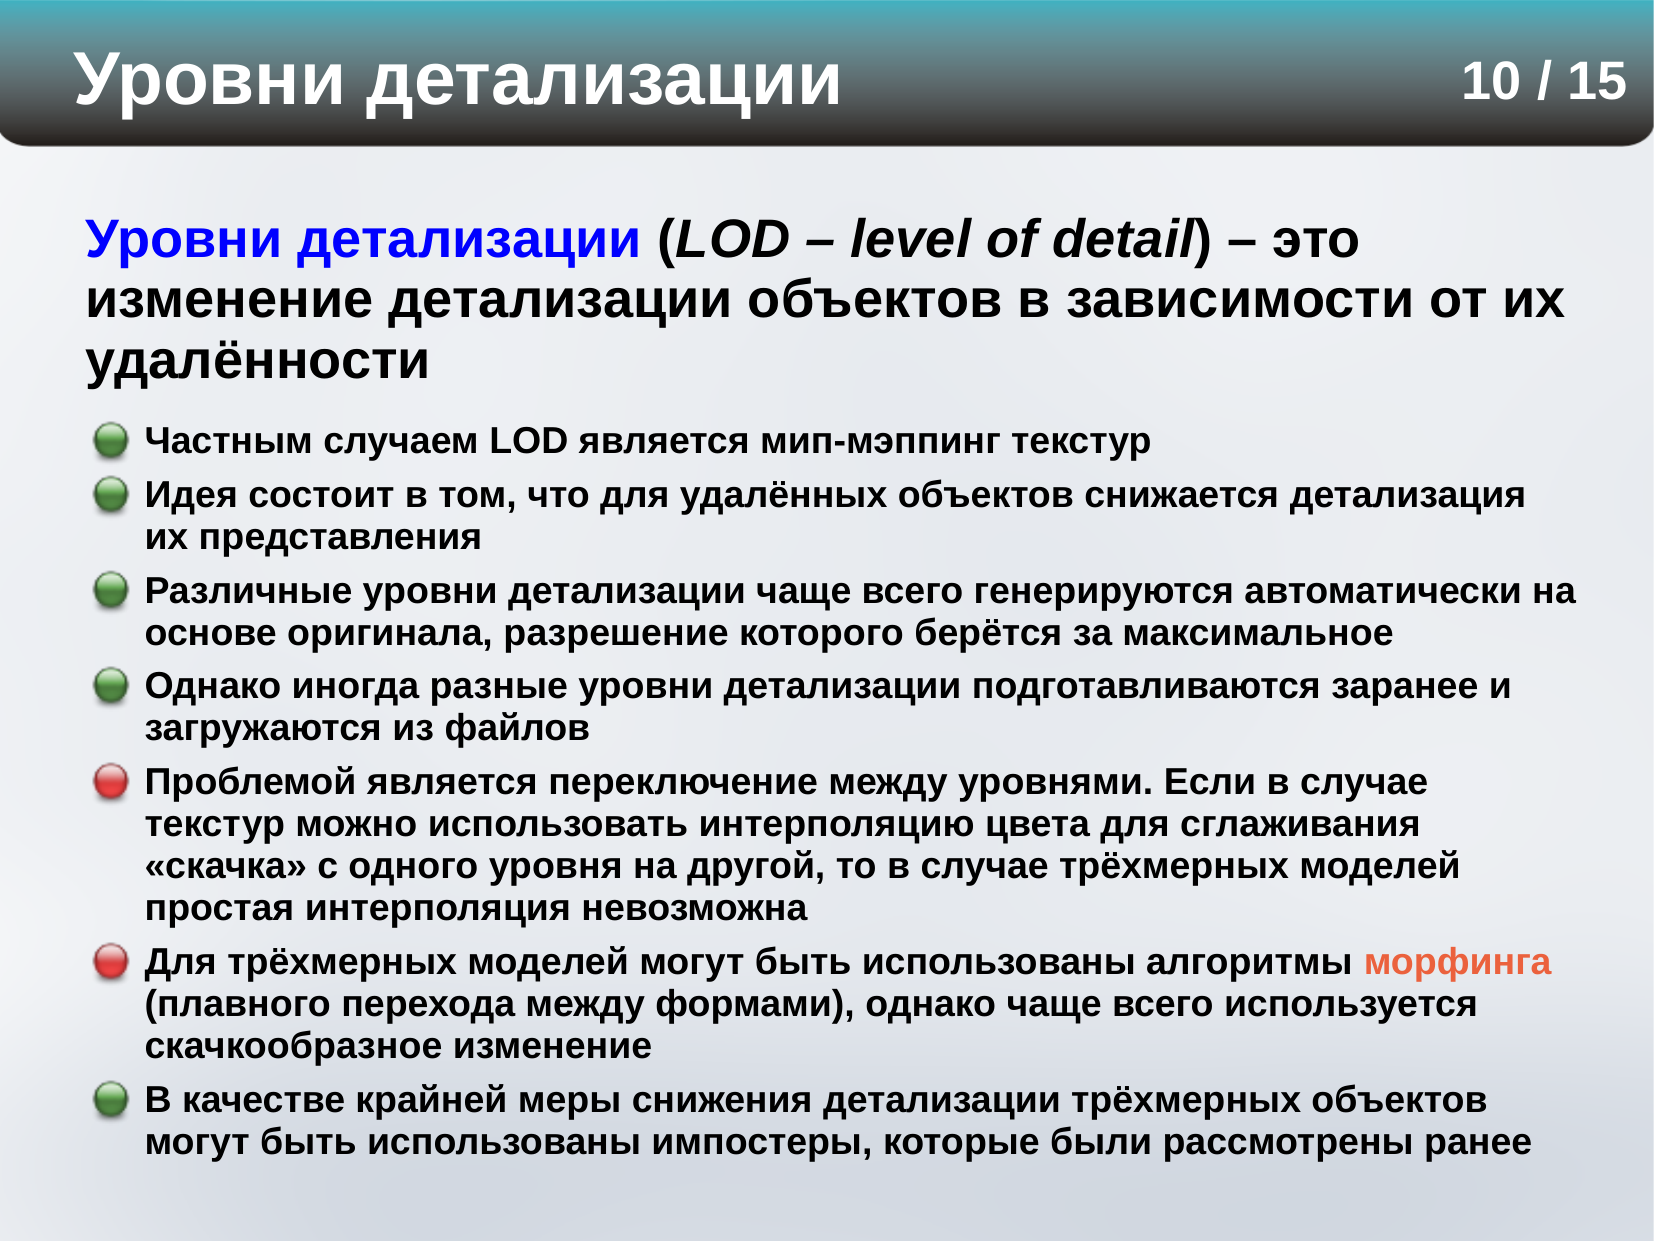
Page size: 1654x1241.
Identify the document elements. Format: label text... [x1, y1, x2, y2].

picture [0, 0, 1654, 1241]
text_box Уровни детализации [59, 29, 1418, 129]
text_box Уровни детализации (LOD – level of detail) – это изменение детализации объектов в зависимости от их удалённости Частным случаем LOD является мип-мэппинг текстур Идея состоит в том, что для удалённых объектов снижается детализация их представления Различные уровни детализации чаще всего генерируются автоматически на основе оригинала, разрешение которого берётся за максимальное Однако иногда разные уровни детализации подготавливаются заранее и загружаются из файлов Проблемой является переключение между уровнями. Если в случае текстур можно использовать интерполяцию цвета для сглаживания «скачка» с одного уровня на другой, то в случае трёхмерных моделей простая интерполяция невозможна Для трёхмерных моделей могут быть использованы алгоритмы морфинга (плавного перехода между формами), однако чаще всего используется скачкообразное изменение В качестве крайней меры снижения детализации трёхмерных объектов могут быть использованы импостеры, которые были рассмотрены ранее [70, 200, 1595, 1170]
text_box <number> / 15 [1446, 42, 1654, 179]
